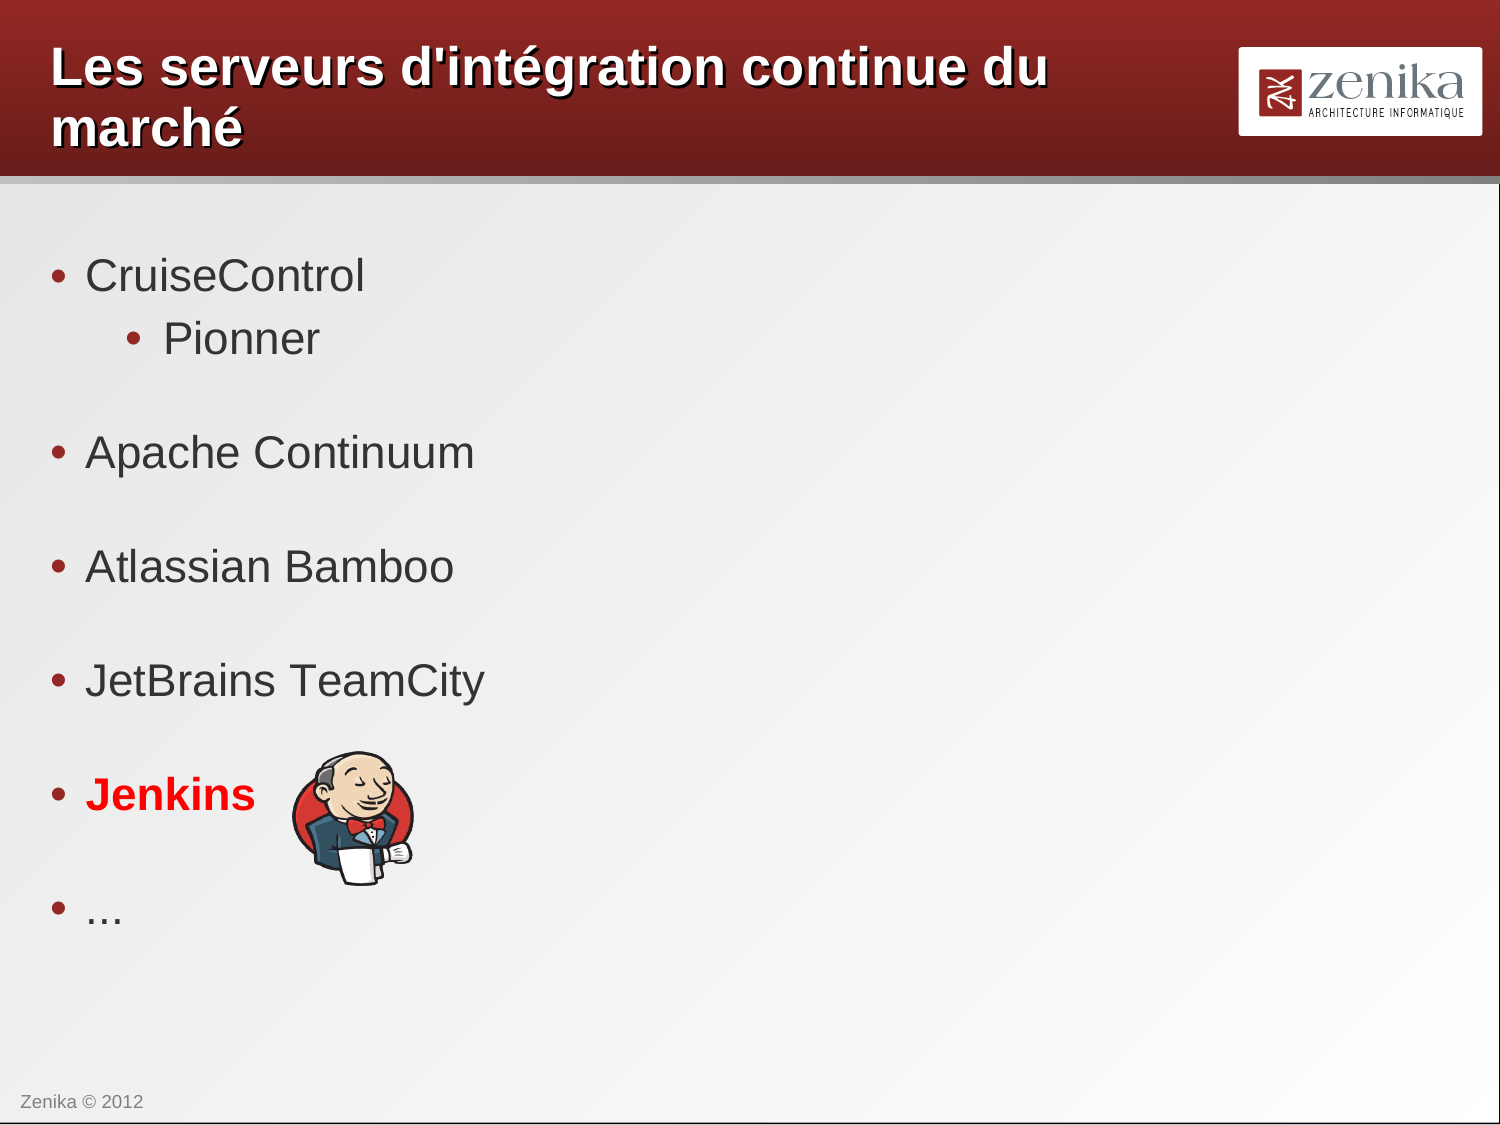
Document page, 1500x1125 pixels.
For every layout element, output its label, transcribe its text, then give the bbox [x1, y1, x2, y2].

picture [292, 751, 414, 886]
title Les serveurs d'intégration continue du marché [50, 15, 1206, 180]
list CruiseControl Pionner Apache Continuum Atlassian Bamboo JetBrains TeamCity Jenkins ... [50, 249, 1435, 1079]
picture [1257, 58, 1464, 125]
